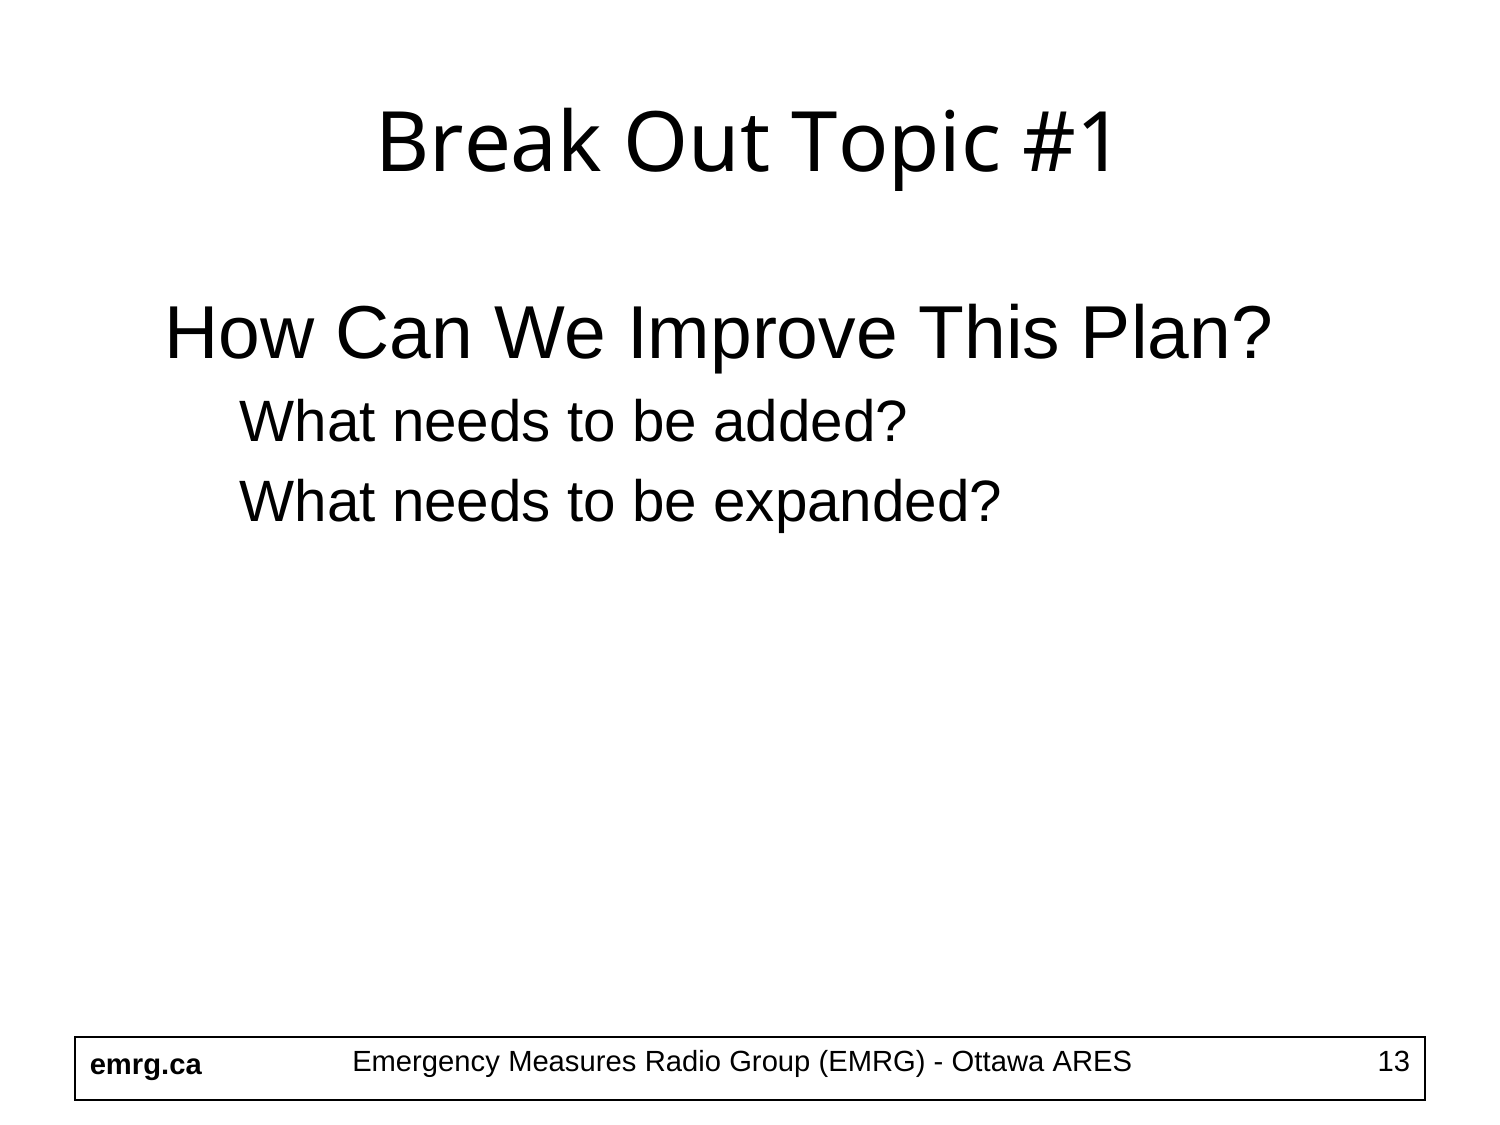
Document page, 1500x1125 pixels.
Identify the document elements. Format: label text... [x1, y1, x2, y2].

title Break Out Topic #1 [75, 45, 1426, 233]
list How Can We Improve This Plan? What needs to be added? What needs to be expanded? [149, 282, 1394, 671]
